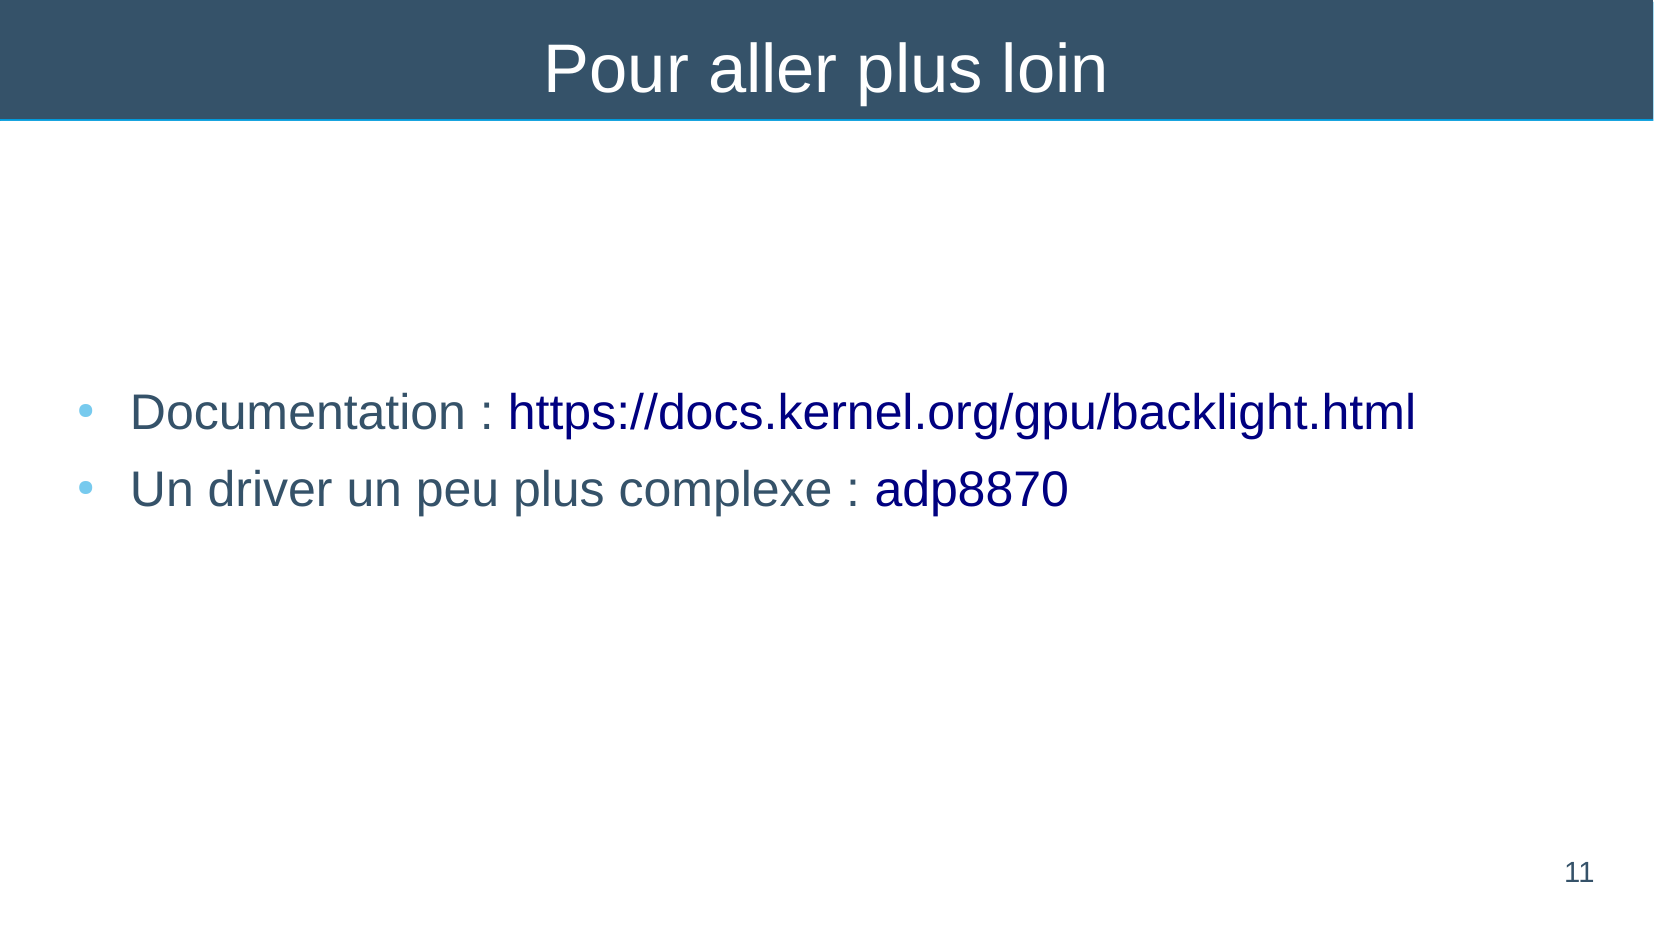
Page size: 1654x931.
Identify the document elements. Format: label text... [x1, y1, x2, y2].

title Pour aller plus loin [59, 29, 1595, 108]
list Documentation : https://docs.kernel.org/gpu/backlight.html Un driver un peu plus complexe : adp8870 [59, 383, 1595, 768]
